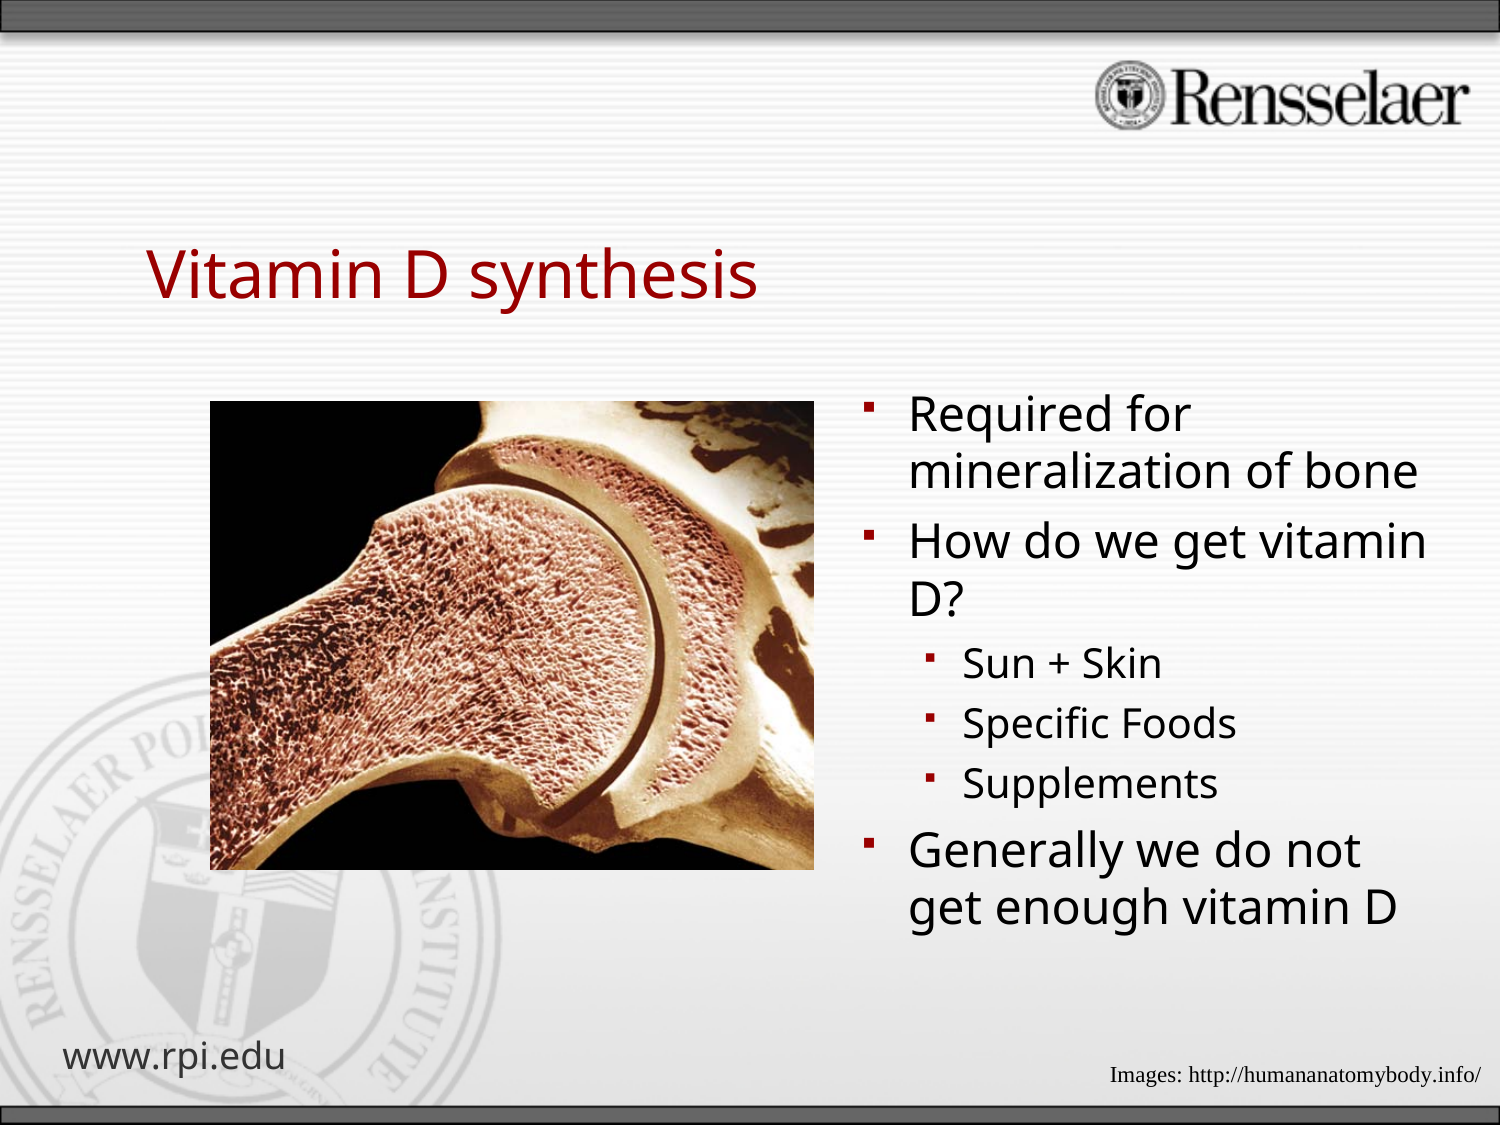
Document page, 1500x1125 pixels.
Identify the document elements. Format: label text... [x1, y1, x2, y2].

title Vitamin D synthesis [131, 215, 1457, 328]
picture [0, 0, 1500, 1125]
list Required for mineralization of bone How do we get vitamin D? Sun + Skin Specific Foods Supplements Generally we do not get enough vitamin D [846, 375, 1451, 988]
text_box Images: http://humananatomybody.info/ [1095, 1052, 1500, 1096]
